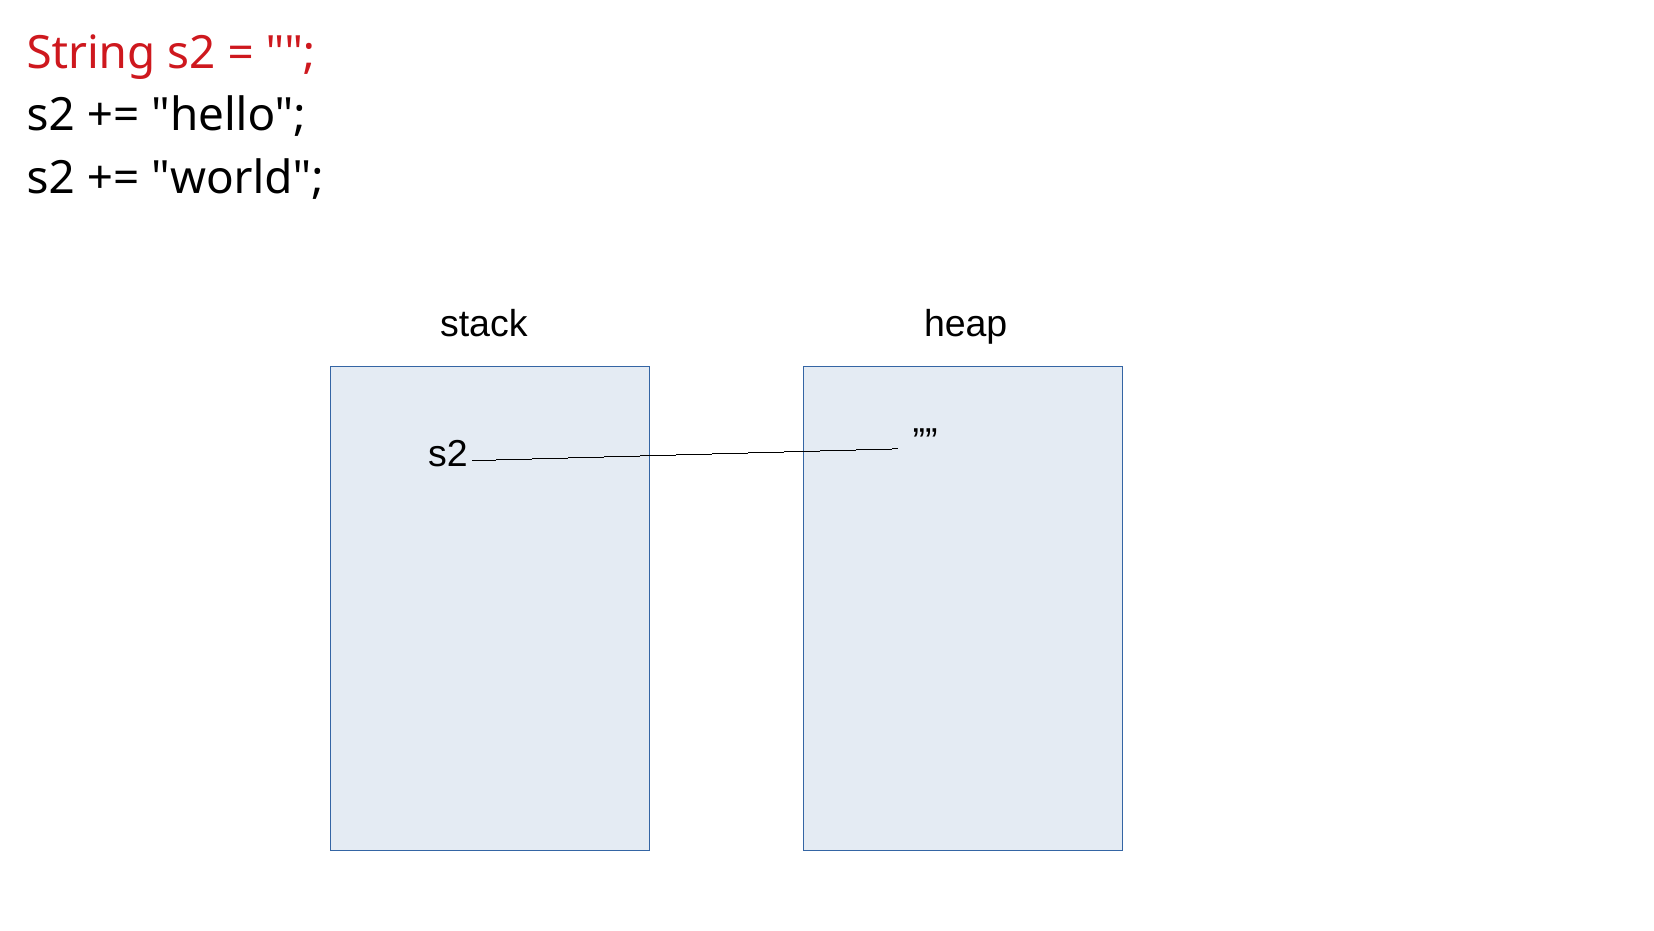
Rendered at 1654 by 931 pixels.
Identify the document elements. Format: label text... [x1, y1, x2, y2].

text_box String s2 = ""; s2 += "hello"; s2 += "world"; [11, 11, 1583, 296]
text_box s2 [413, 425, 508, 483]
text_box ”” [897, 413, 1040, 471]
text_box [330, 366, 650, 851]
text_box stack [425, 295, 579, 353]
text_box [803, 366, 1123, 851]
text_box heap [909, 295, 1040, 353]
